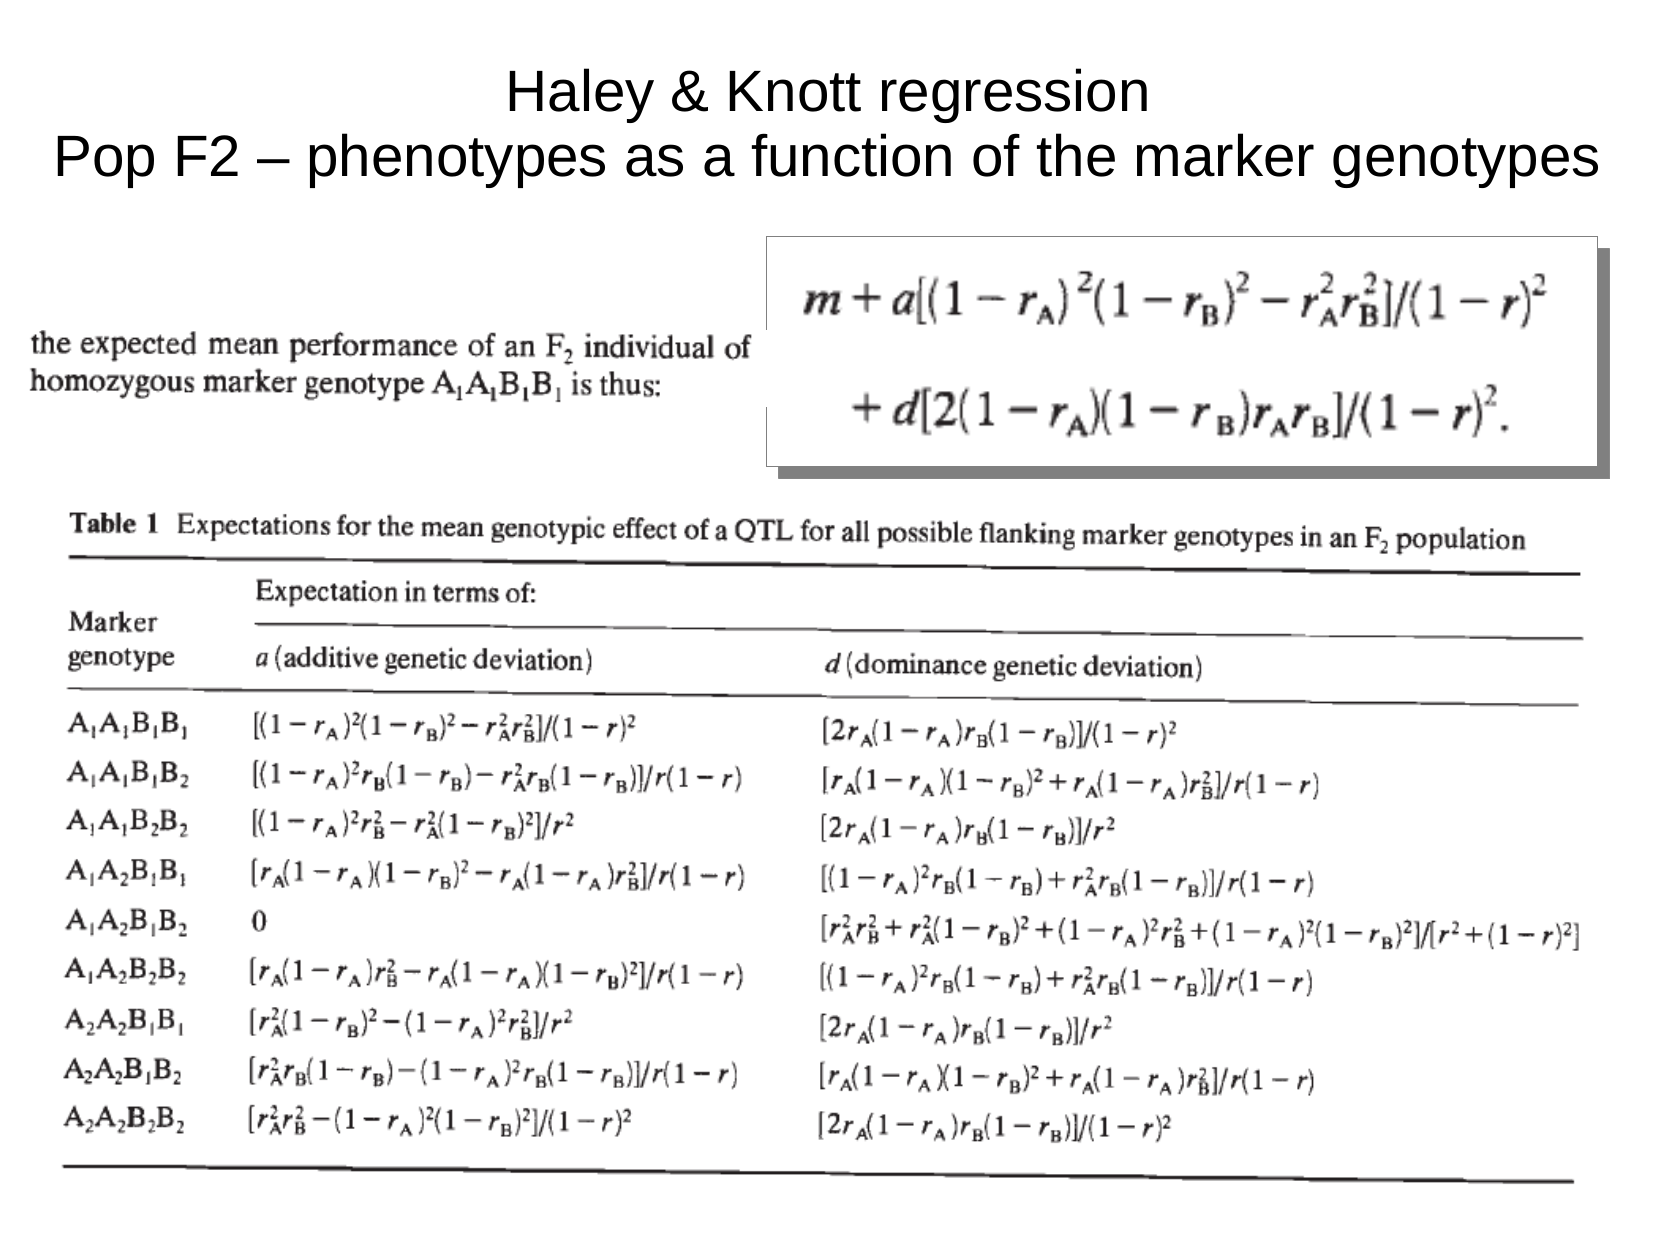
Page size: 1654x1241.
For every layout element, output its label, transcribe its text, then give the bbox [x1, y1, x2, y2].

picture [29, 494, 1628, 1203]
title Haley & Knott regression Pop F2 – phenotypes as a function of the marker genotypes [53, 27, 1604, 220]
picture [13, 236, 1598, 467]
